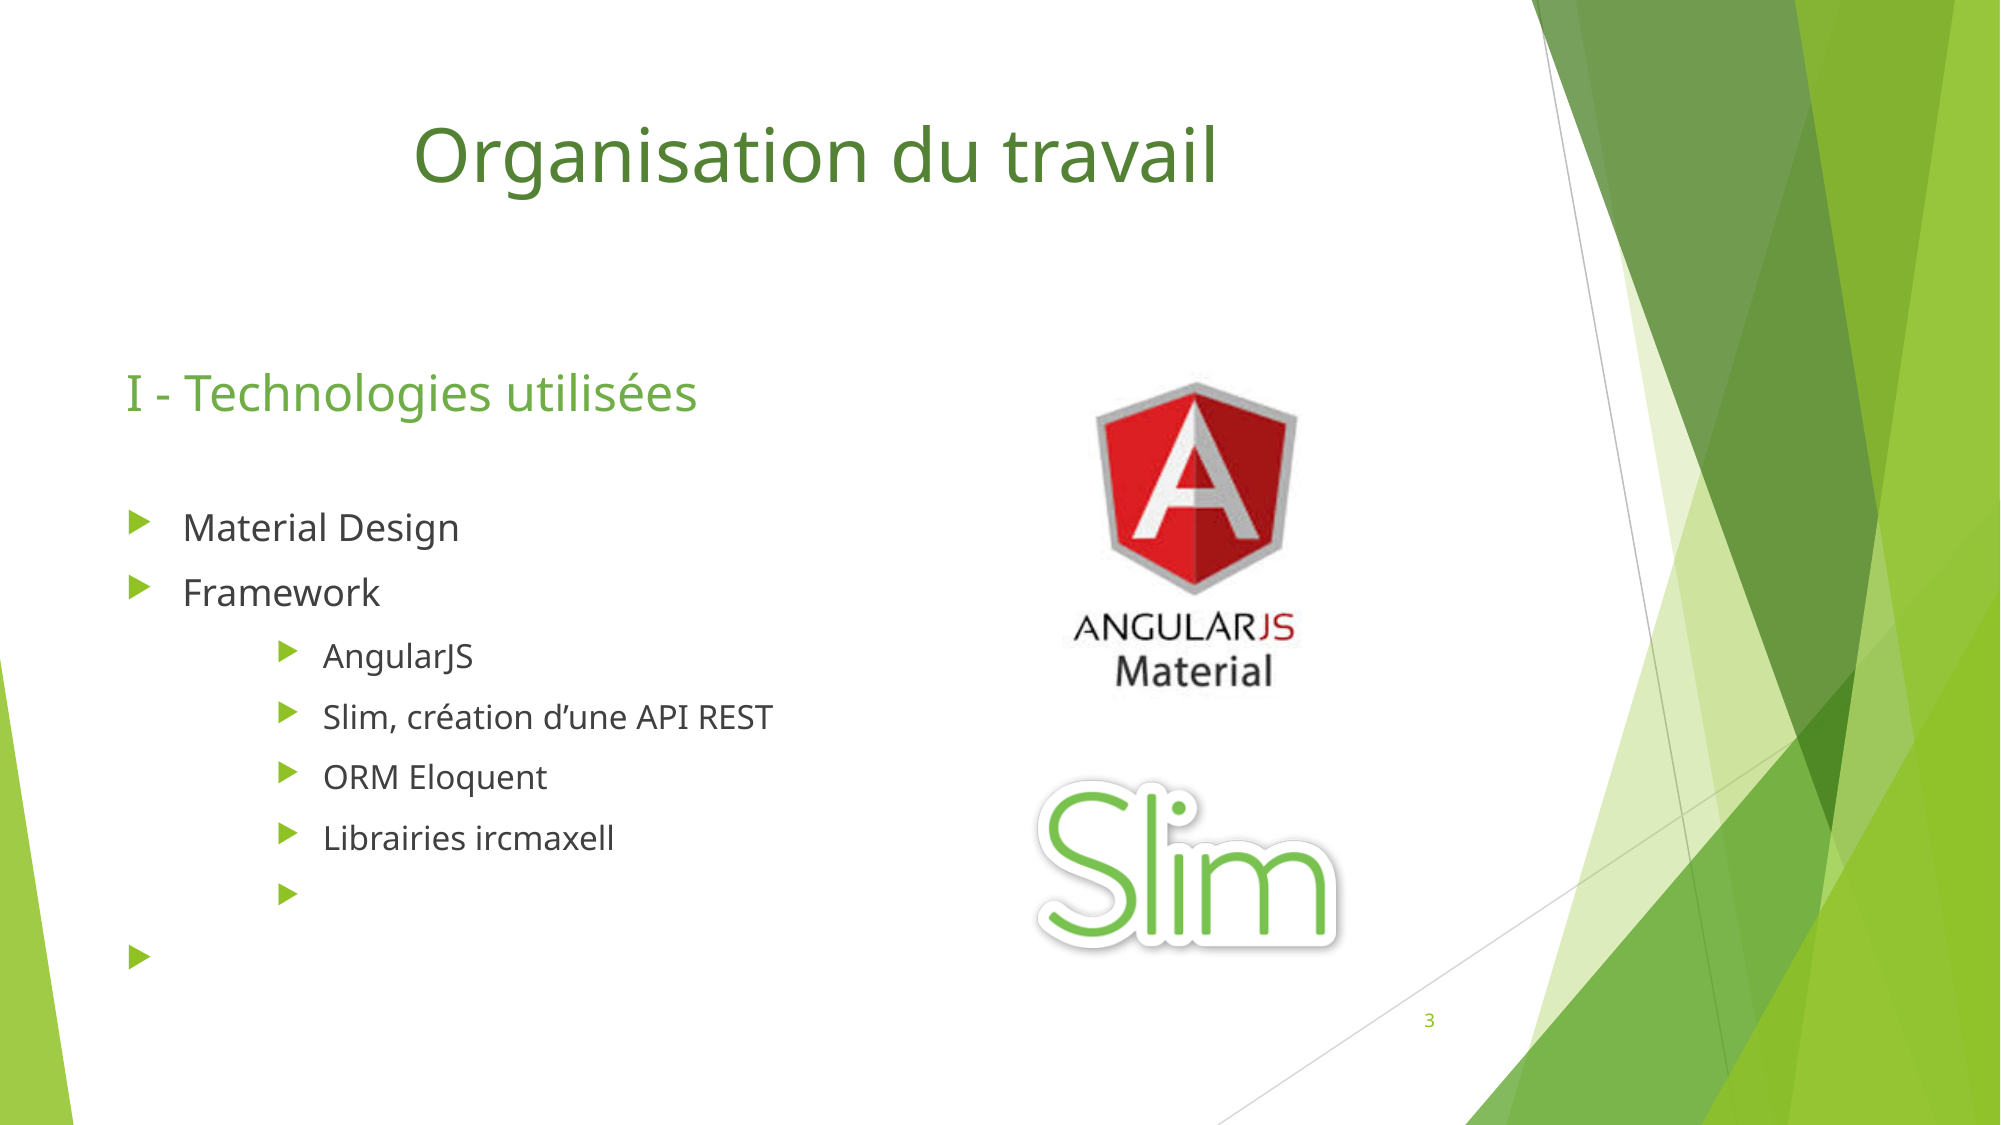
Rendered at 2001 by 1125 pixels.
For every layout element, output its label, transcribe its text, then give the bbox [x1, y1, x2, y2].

title Organisation du travail [111, 99, 1522, 317]
text_box [1409, 991, 1522, 1051]
picture [1013, 360, 1366, 713]
list I - Technologies utilisées Material Design Framework AngularJS Slim, création d’une API REST ORM Eloquent Librairies ircmaxell [111, 354, 1522, 992]
picture [1030, 772, 1349, 961]
